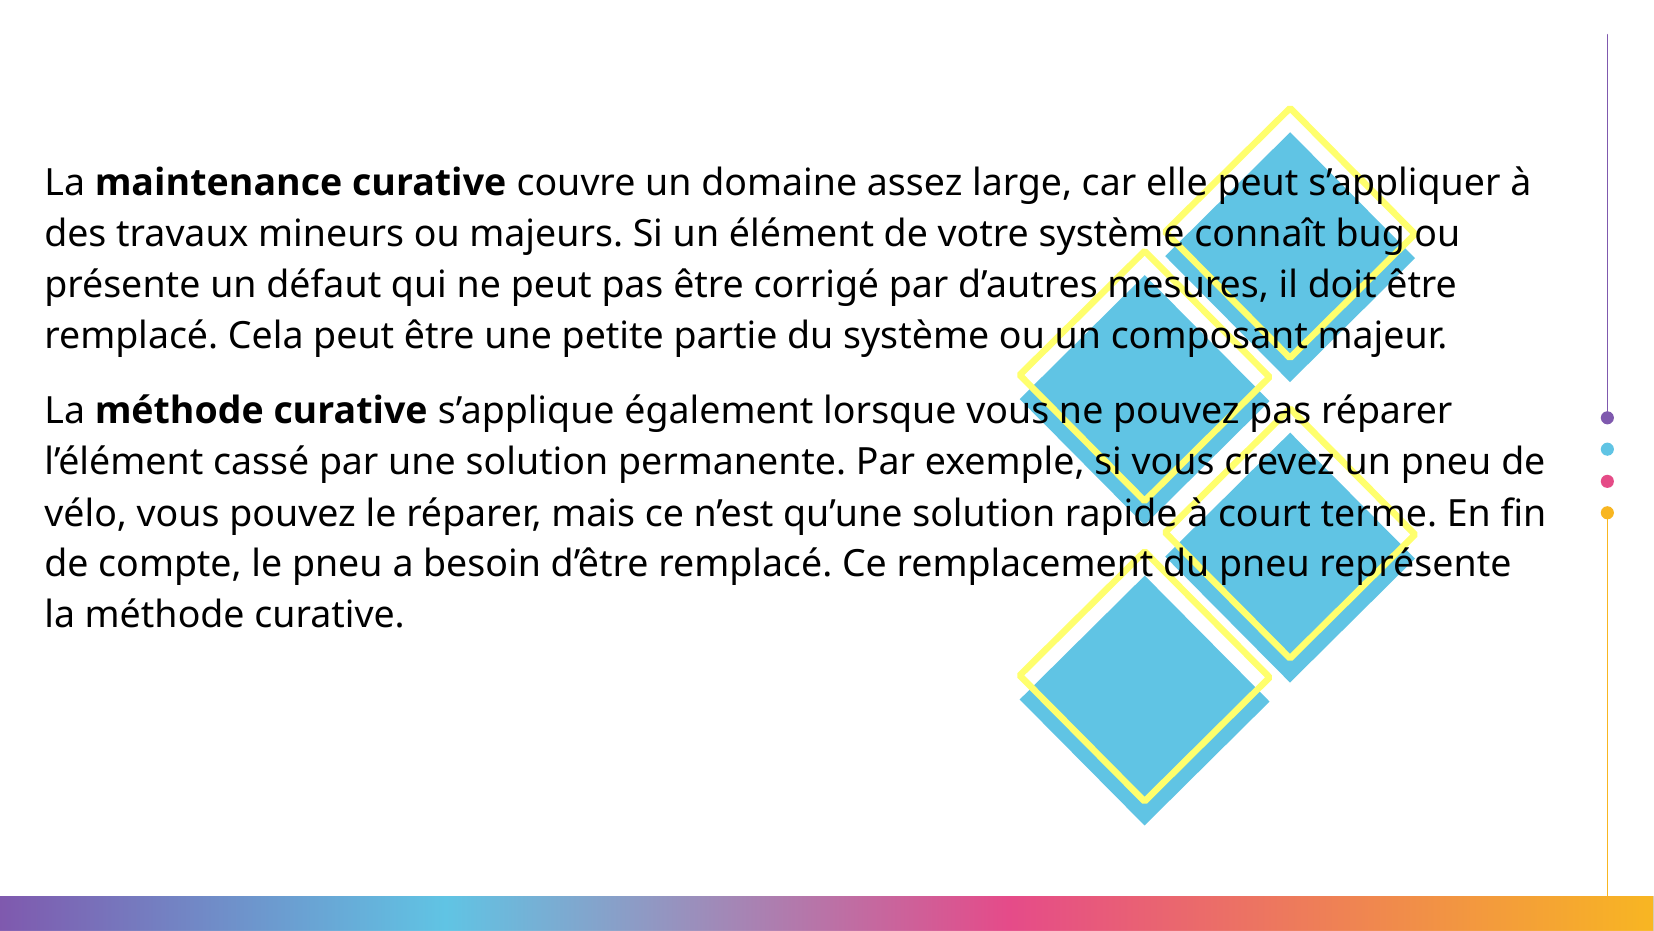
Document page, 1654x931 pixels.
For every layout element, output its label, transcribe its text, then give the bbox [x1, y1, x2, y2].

text_box La maintenance curative couvre un domaine assez large, car elle peut s’appliquer à des travaux mineurs ou majeurs. Si un élément de votre système connaît bug ou présente un défaut qui ne peut pas être corrigé par d’autres mesures, il doit être remplacé. Cela peut être une petite partie du système ou un composant majeur. La méthode curative s’applique également lorsque vous ne pouvez pas réparer l’élément cassé par une solution permanente. Par exemple, si vous crevez un pneu de vélo, vous pouvez le réparer, mais ce n’est qu’une solution rapide à court terme. En fin de compte, le pneu a besoin d’être remplacé. Ce remplacement du pneu représente la méthode curative. [29, 147, 1565, 680]
picture [0, 896, 1654, 931]
